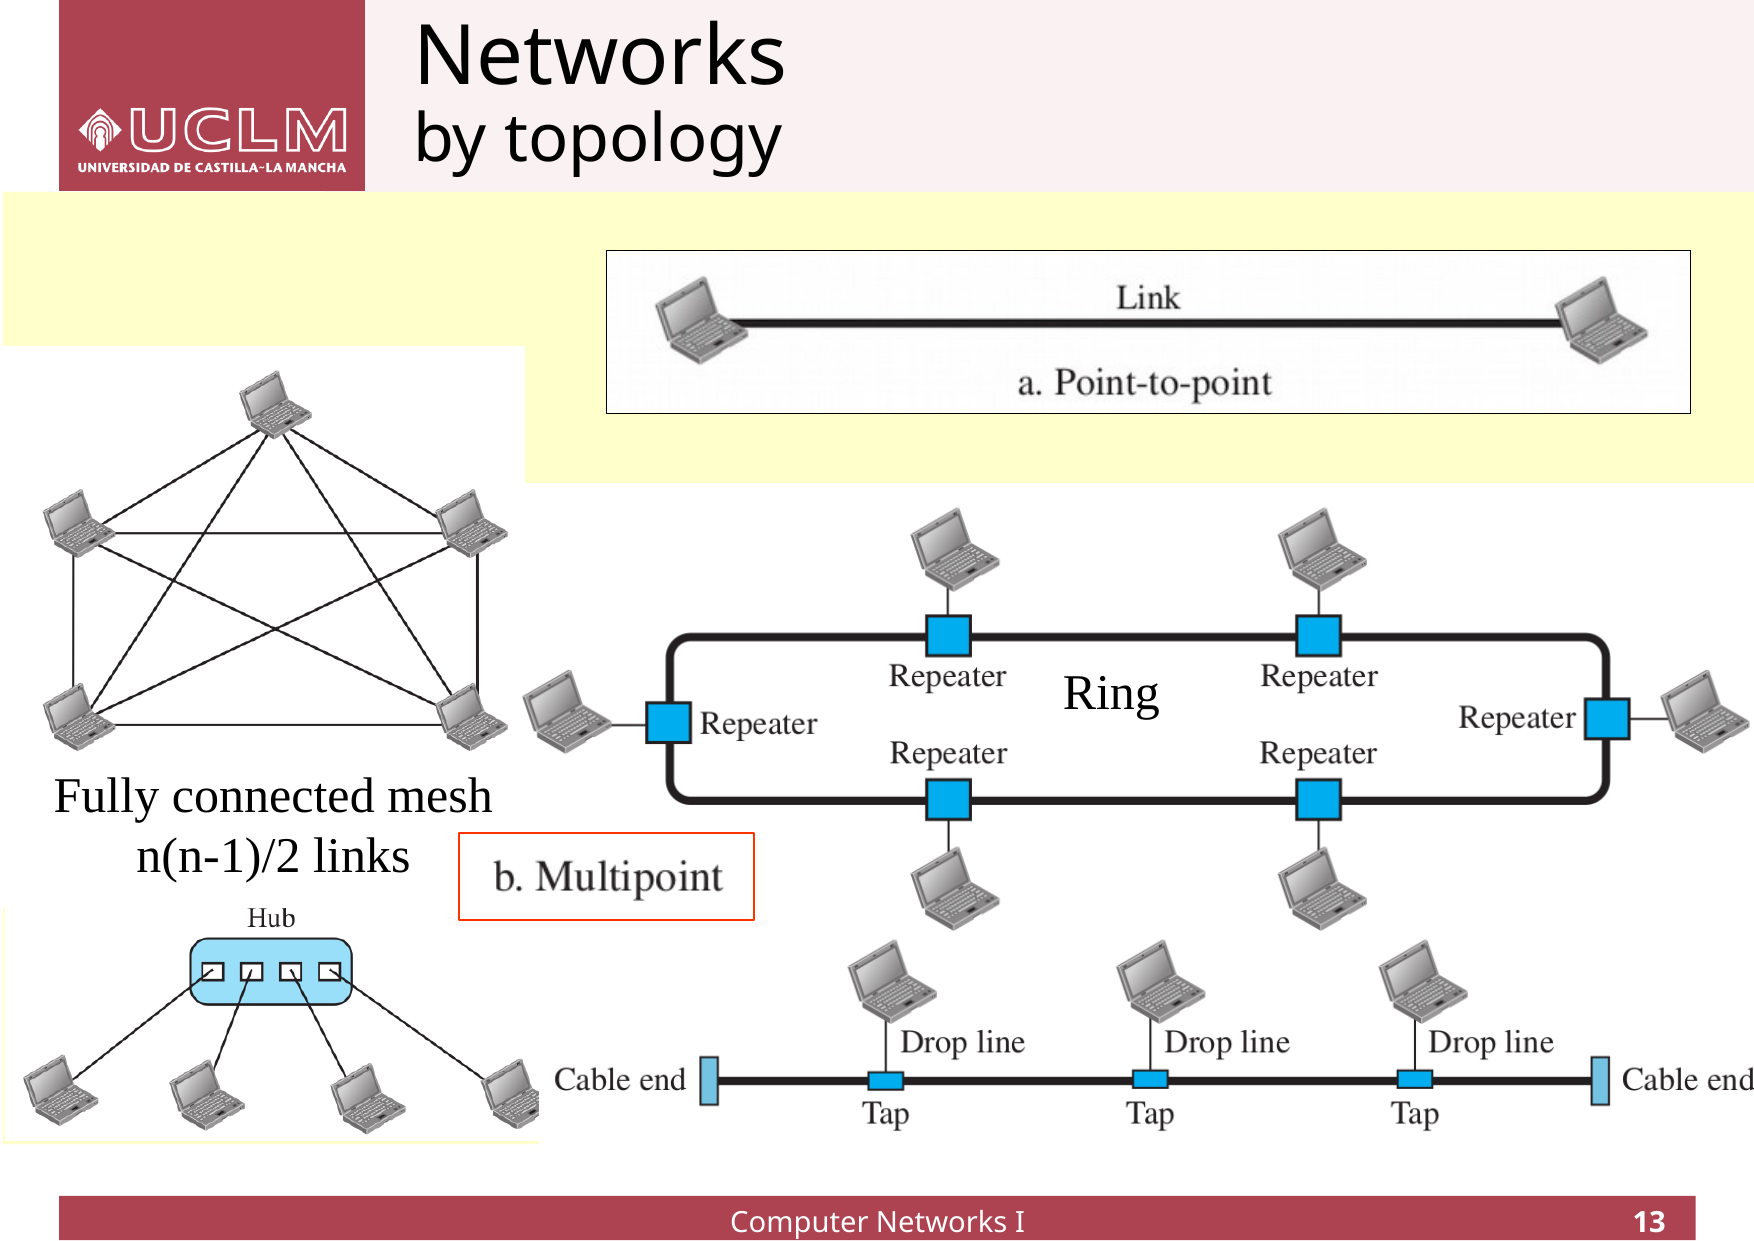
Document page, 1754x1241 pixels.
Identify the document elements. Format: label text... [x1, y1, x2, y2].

picture [0, 346, 1754, 1151]
text_box [2, 191, 1754, 483]
picture [606, 250, 1691, 414]
title Networks by topology [413, 0, 1667, 198]
picture [59, 0, 365, 191]
picture [459, 834, 753, 920]
text_box Ring [1062, 660, 1270, 721]
text_box Fully connected mesh n(n-1)/2 links [0, 764, 547, 908]
text_box [2, 908, 539, 1145]
